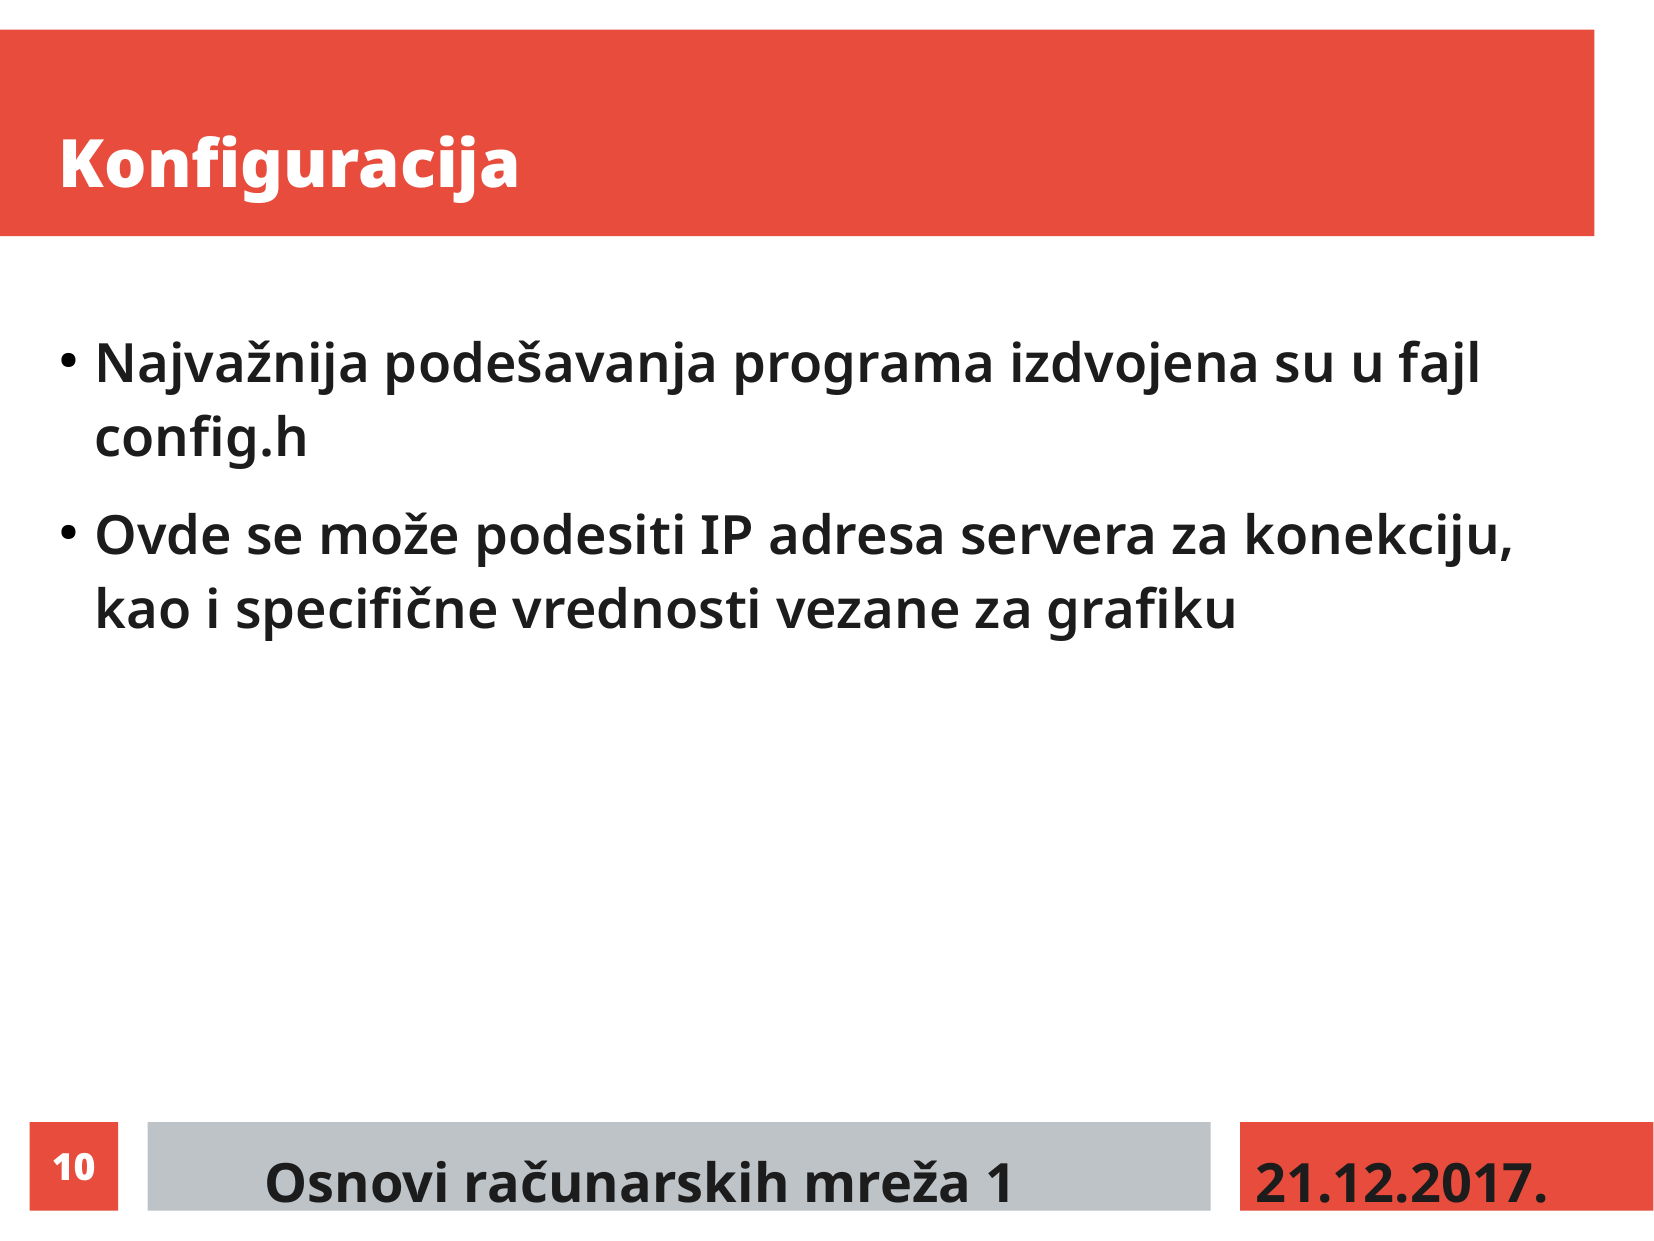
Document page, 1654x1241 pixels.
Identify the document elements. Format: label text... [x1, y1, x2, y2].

text_box 21.12.2017. [1255, 1145, 1633, 1220]
text_box Osnovi računarskih mreža 1 [264, 1145, 1131, 1205]
title Konfiguracija [59, 59, 1595, 207]
list Najvažnija podešavanja programa izdvojena su u fajl config.h Ovde se može podesiti IP adresa servera za konekciju, kao i specifične vrednosti vezane za grafiku [59, 324, 1565, 1093]
